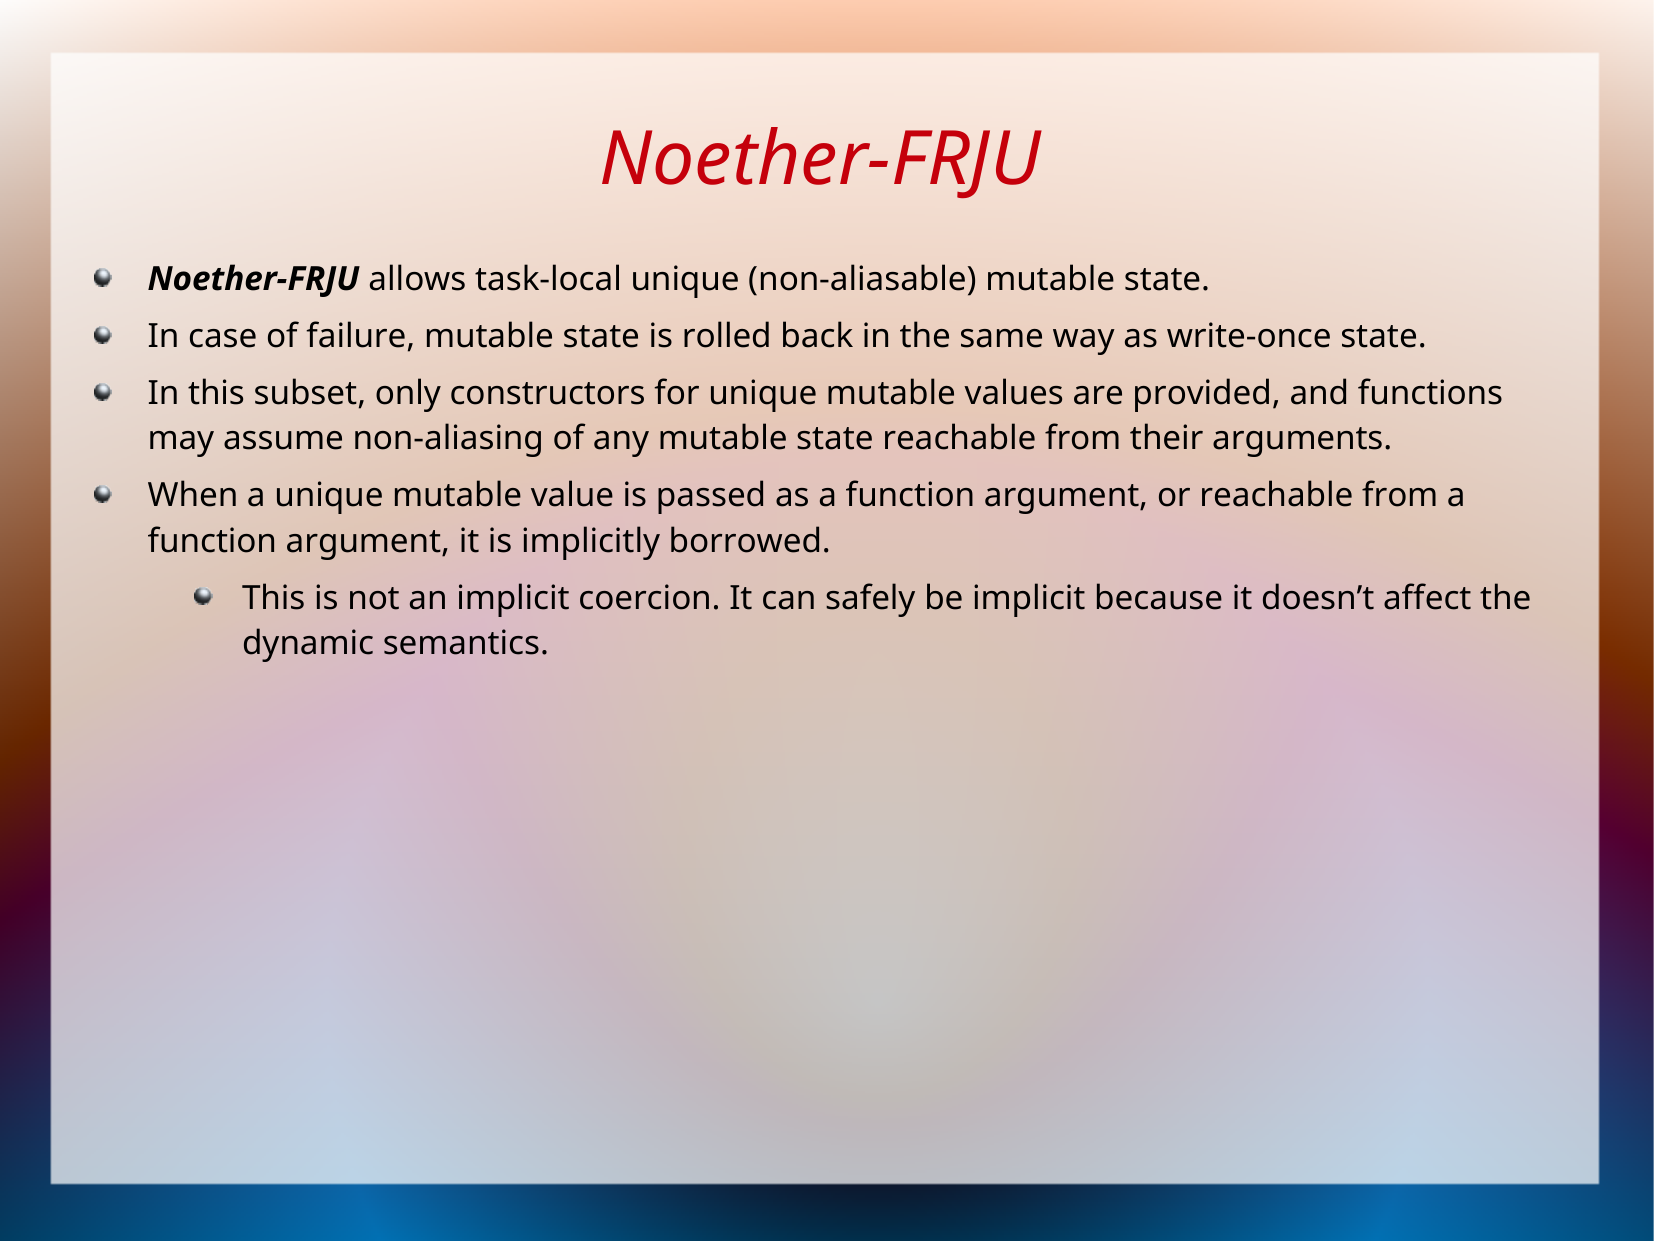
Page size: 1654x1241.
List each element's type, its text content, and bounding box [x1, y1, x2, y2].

title Noether-FRJU [76, 59, 1565, 252]
list Noether-FRJU allows task-local unique (non-aliasable) mutable state. In case of failure, mutable state is rolled back in the same way as write-once state. In this subset, only constructors for unique mutable values are provided, and functions may assume non-aliasing of any mutable state reachable from their arguments. When a unique mutable value is passed as a function argument, or reachable from a function argument, it is implicitly borrowed. This is not an implicit coercion. It can safely be implicit because it doesn’t affect the dynamic semantics. [76, 255, 1565, 1059]
picture [0, 0, 1654, 1241]
